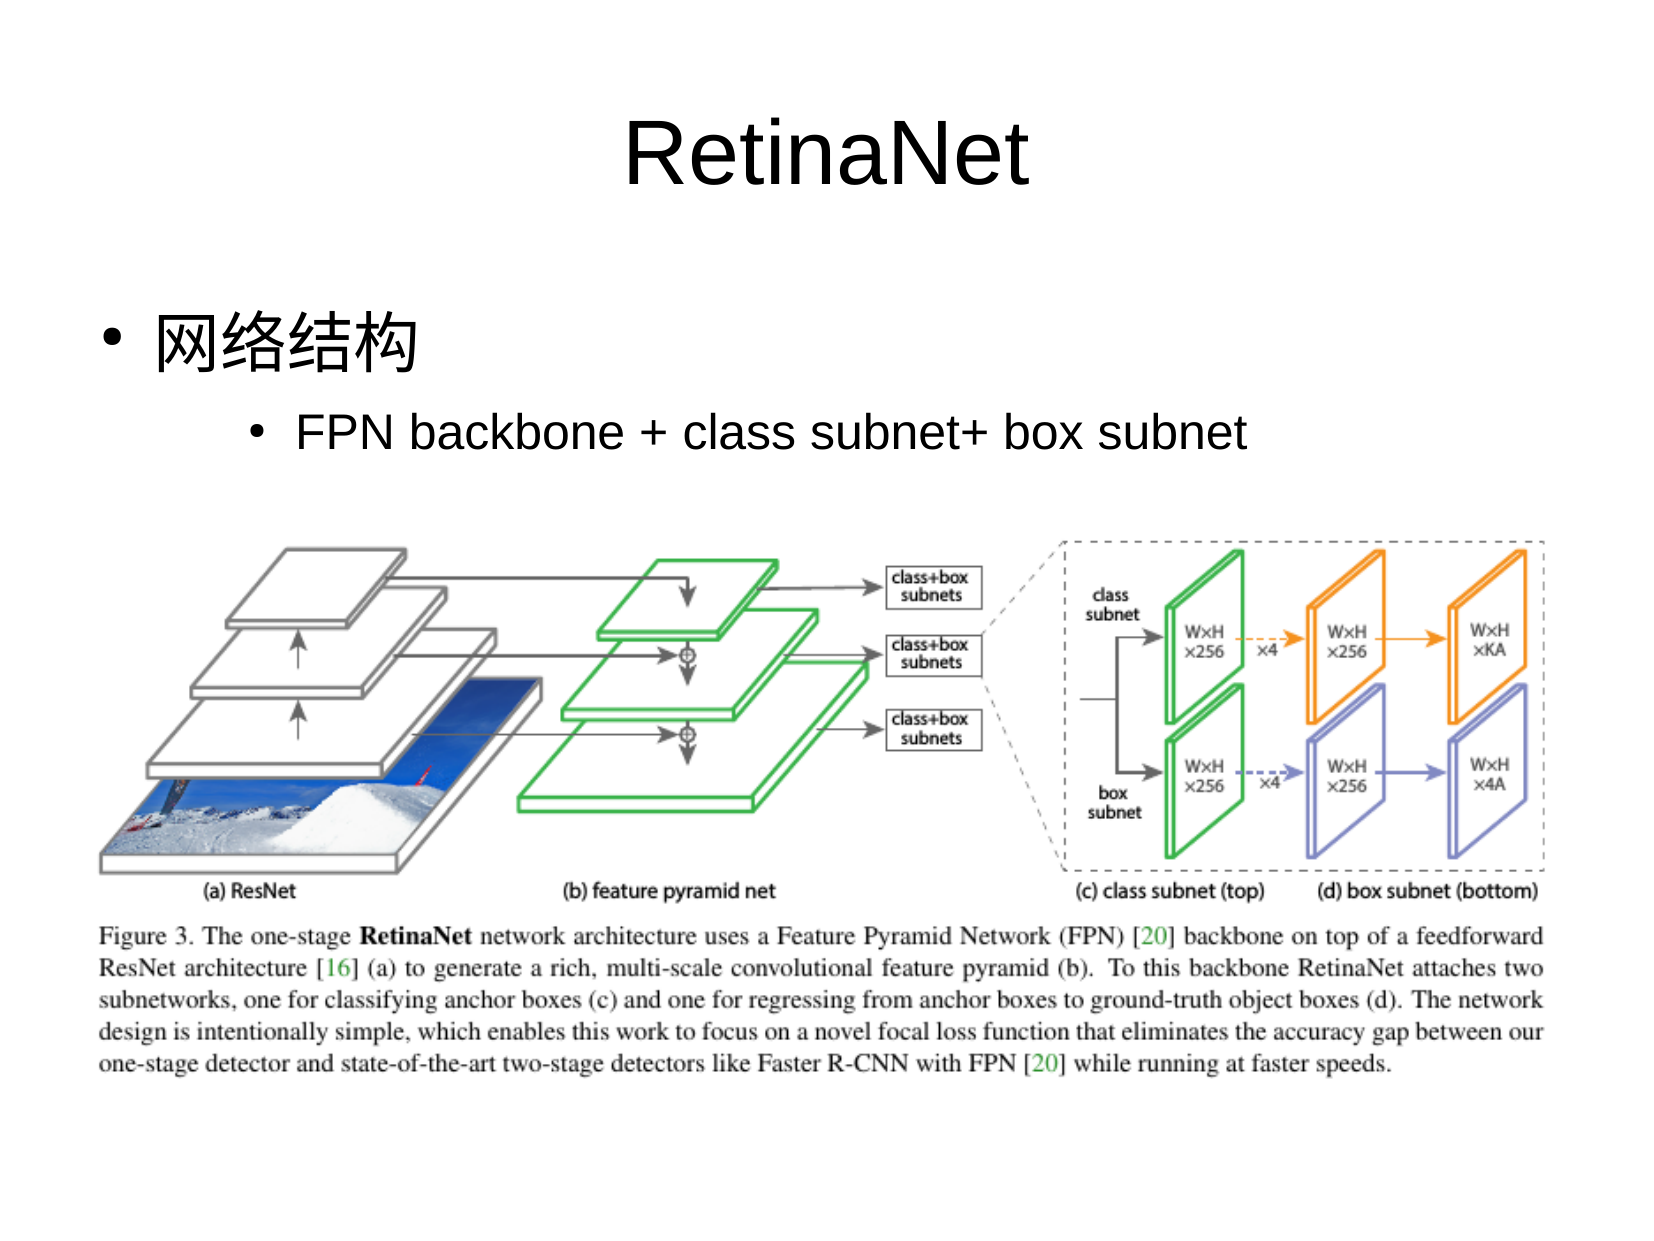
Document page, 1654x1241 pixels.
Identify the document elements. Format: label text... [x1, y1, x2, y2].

title RetinaNet [82, 49, 1571, 257]
list 网络结构 FPN backbone + class subnet+ box subnet [82, 290, 1571, 1145]
picture [82, 513, 1568, 1086]
